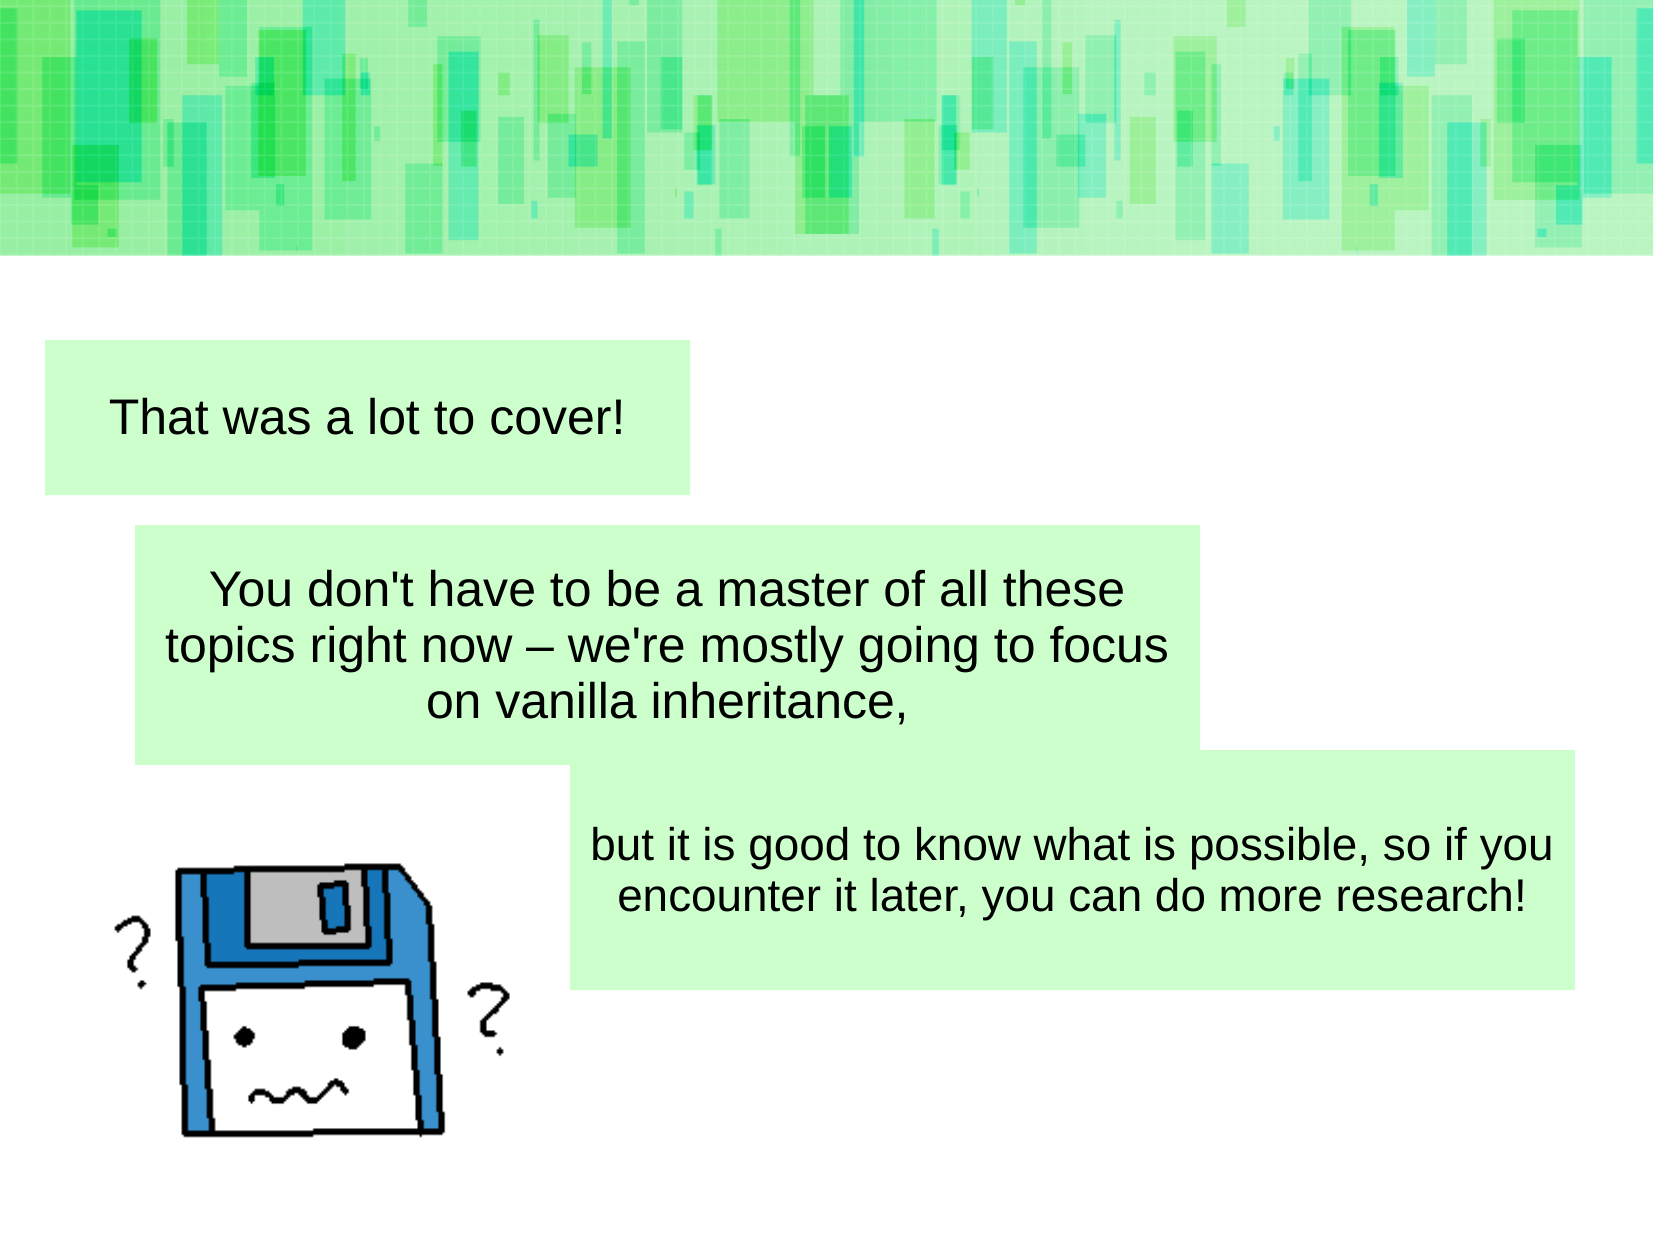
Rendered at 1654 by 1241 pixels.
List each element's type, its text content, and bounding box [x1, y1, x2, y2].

picture [0, 0, 1654, 1241]
text_box but it is good to know what is possible, so if you encounter it later, you can do more research! [570, 750, 1576, 991]
text_box That was a lot to cover! [45, 339, 691, 496]
text_box You don't have to be a master of all these topics right now – we're mostly going to focus on vanilla inheritance, [135, 525, 1201, 766]
